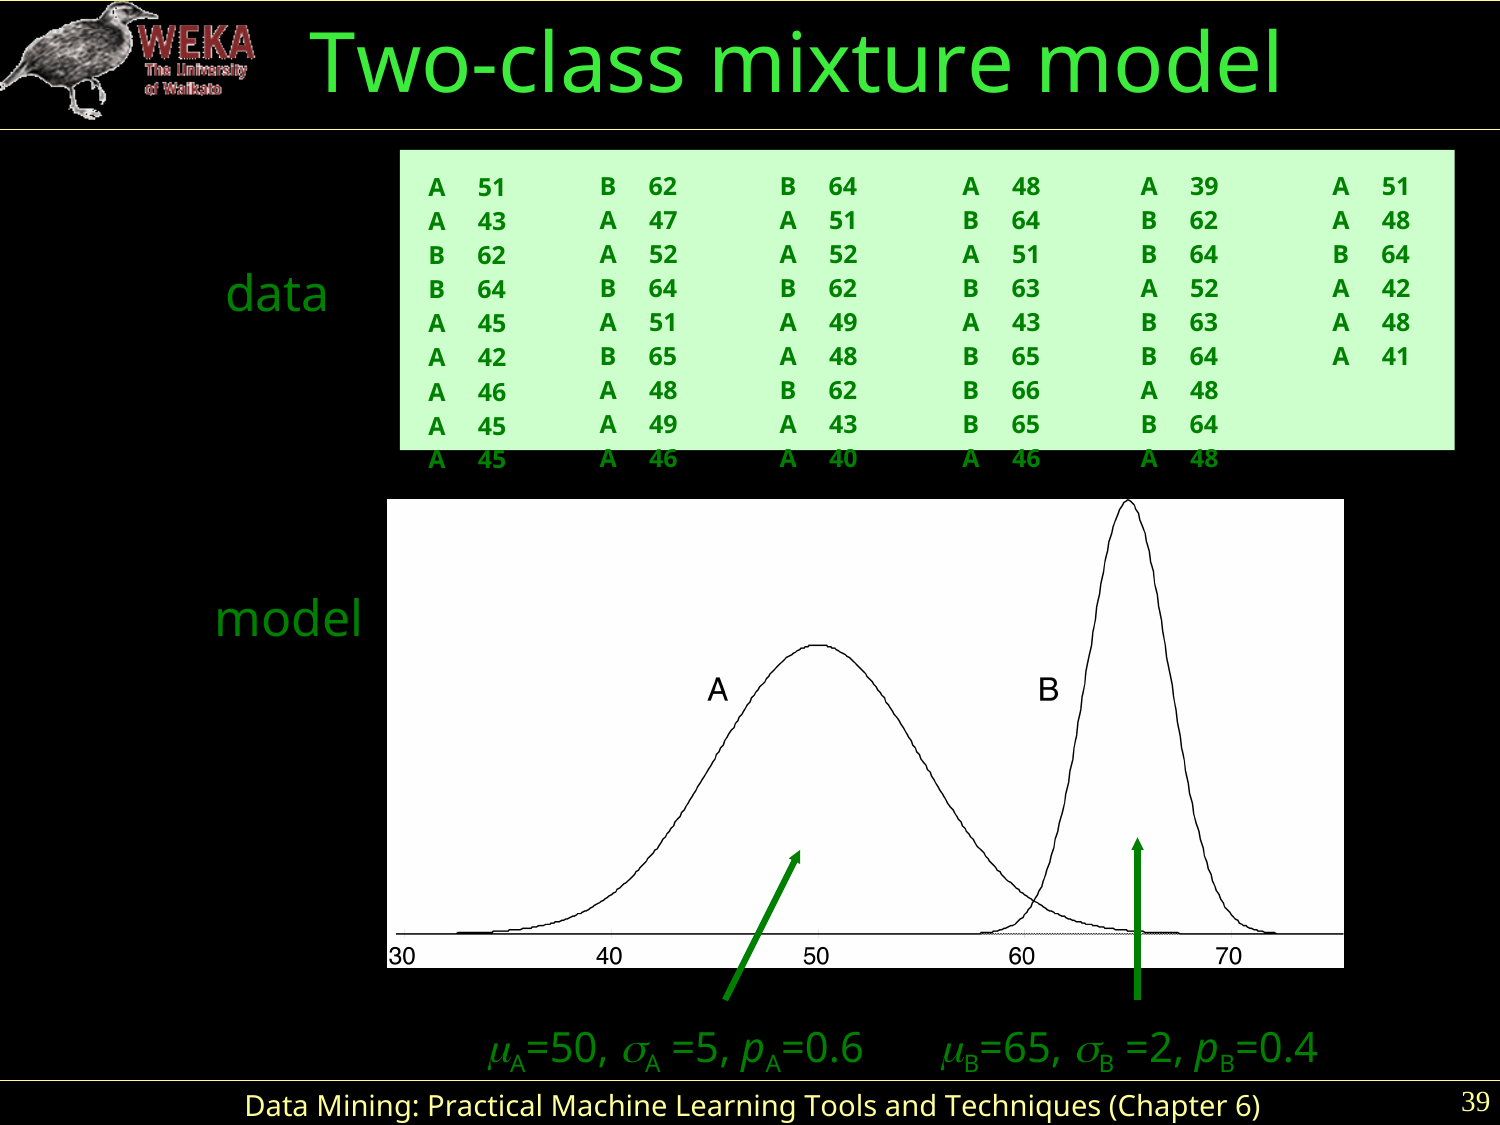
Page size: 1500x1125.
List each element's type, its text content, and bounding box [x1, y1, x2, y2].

text_box A=50, A =5, pA=0.6 B=65, B =2, pB=0.4 [471, 1009, 1334, 1088]
text_box [399, 149, 1455, 451]
text_box B 64 A 51 A 52 B 62 A 49 A 48 B 62 A 43 A 40 [764, 161, 873, 517]
text_box A 39 B 62 B 64 A 52 B 63 B 64 A 48 B 64 A 48 [1125, 161, 1234, 517]
text_box data [210, 249, 345, 334]
text_box model [199, 574, 379, 659]
text_box A 51 A 43 B 62 B 64 A 45 A 42 A 46 A 45 A 45 [413, 162, 620, 519]
text_box B 62 A 47 A 52 B 64 A 51 B 65 A 48 A 49 A 46 [584, 161, 693, 517]
picture [0, 1, 266, 129]
picture [387, 499, 1344, 968]
title Two-class mixture model [295, 0, 1500, 148]
text_box A 51 A 48 B 64 A 42 A 48 A 41 [1317, 161, 1426, 381]
text_box A 48 B 64 A 51 B 63 A 43 B 65 B 66 B 65 A 46 [947, 161, 1056, 483]
